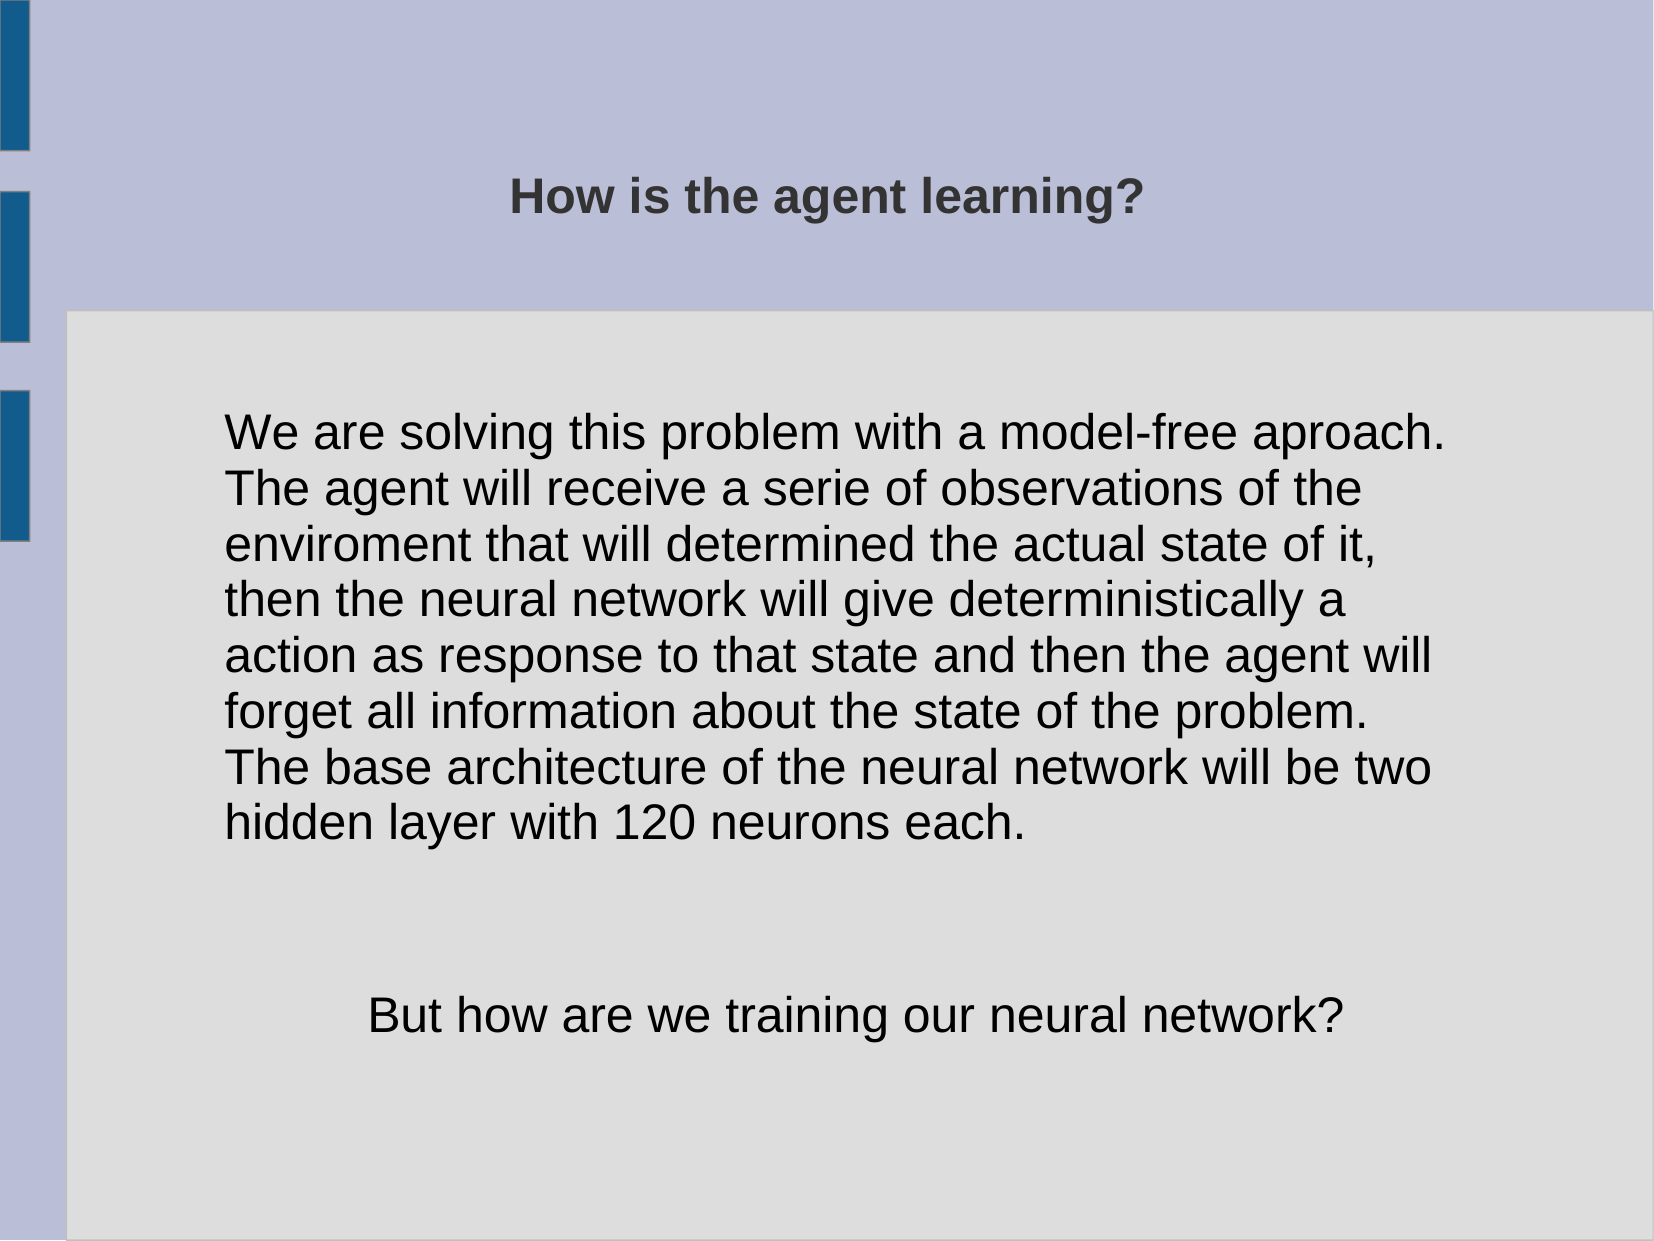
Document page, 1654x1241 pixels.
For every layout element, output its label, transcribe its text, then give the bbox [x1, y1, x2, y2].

title How is the agent learning? [121, 91, 1534, 299]
text_box But how are we training our neural network? [200, 980, 1512, 1051]
text_box We are solving this problem with a model-free aproach. The agent will receive a serie of observations of the enviroment that will determined the actual state of it, then the neural network will give deterministically a action as response to that state and then the agent will forget all information about the state of the problem. The base architecture of the neural network will be two hidden layer with 120 neurons each. [224, 401, 1465, 792]
